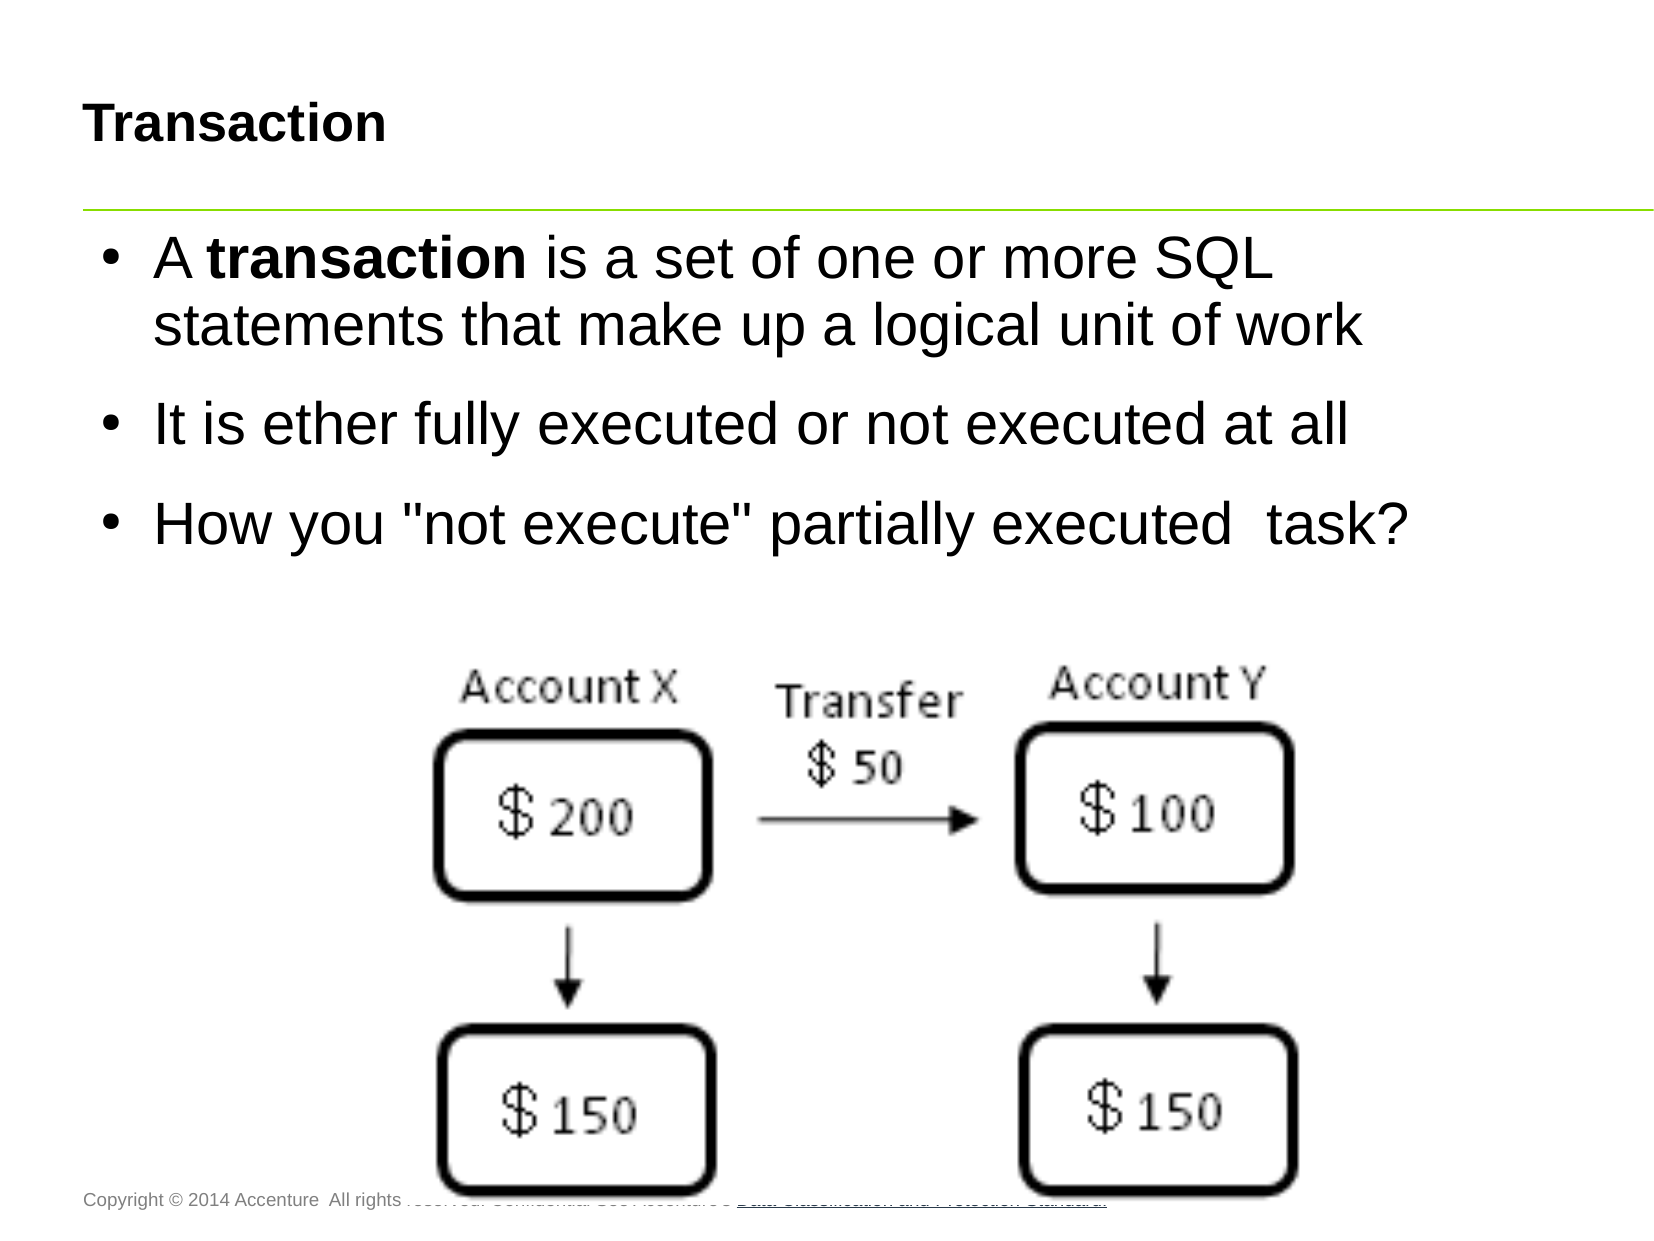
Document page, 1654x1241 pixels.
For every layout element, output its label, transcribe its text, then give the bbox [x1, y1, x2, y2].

title Transaction [82, 49, 1571, 196]
picture [405, 649, 1307, 1205]
list A transaction is a set of one or more SQL statements that make up a logical unit of work It is ether fully executed or not executed at all How you "not execute" partially executed task? [82, 225, 1538, 1186]
